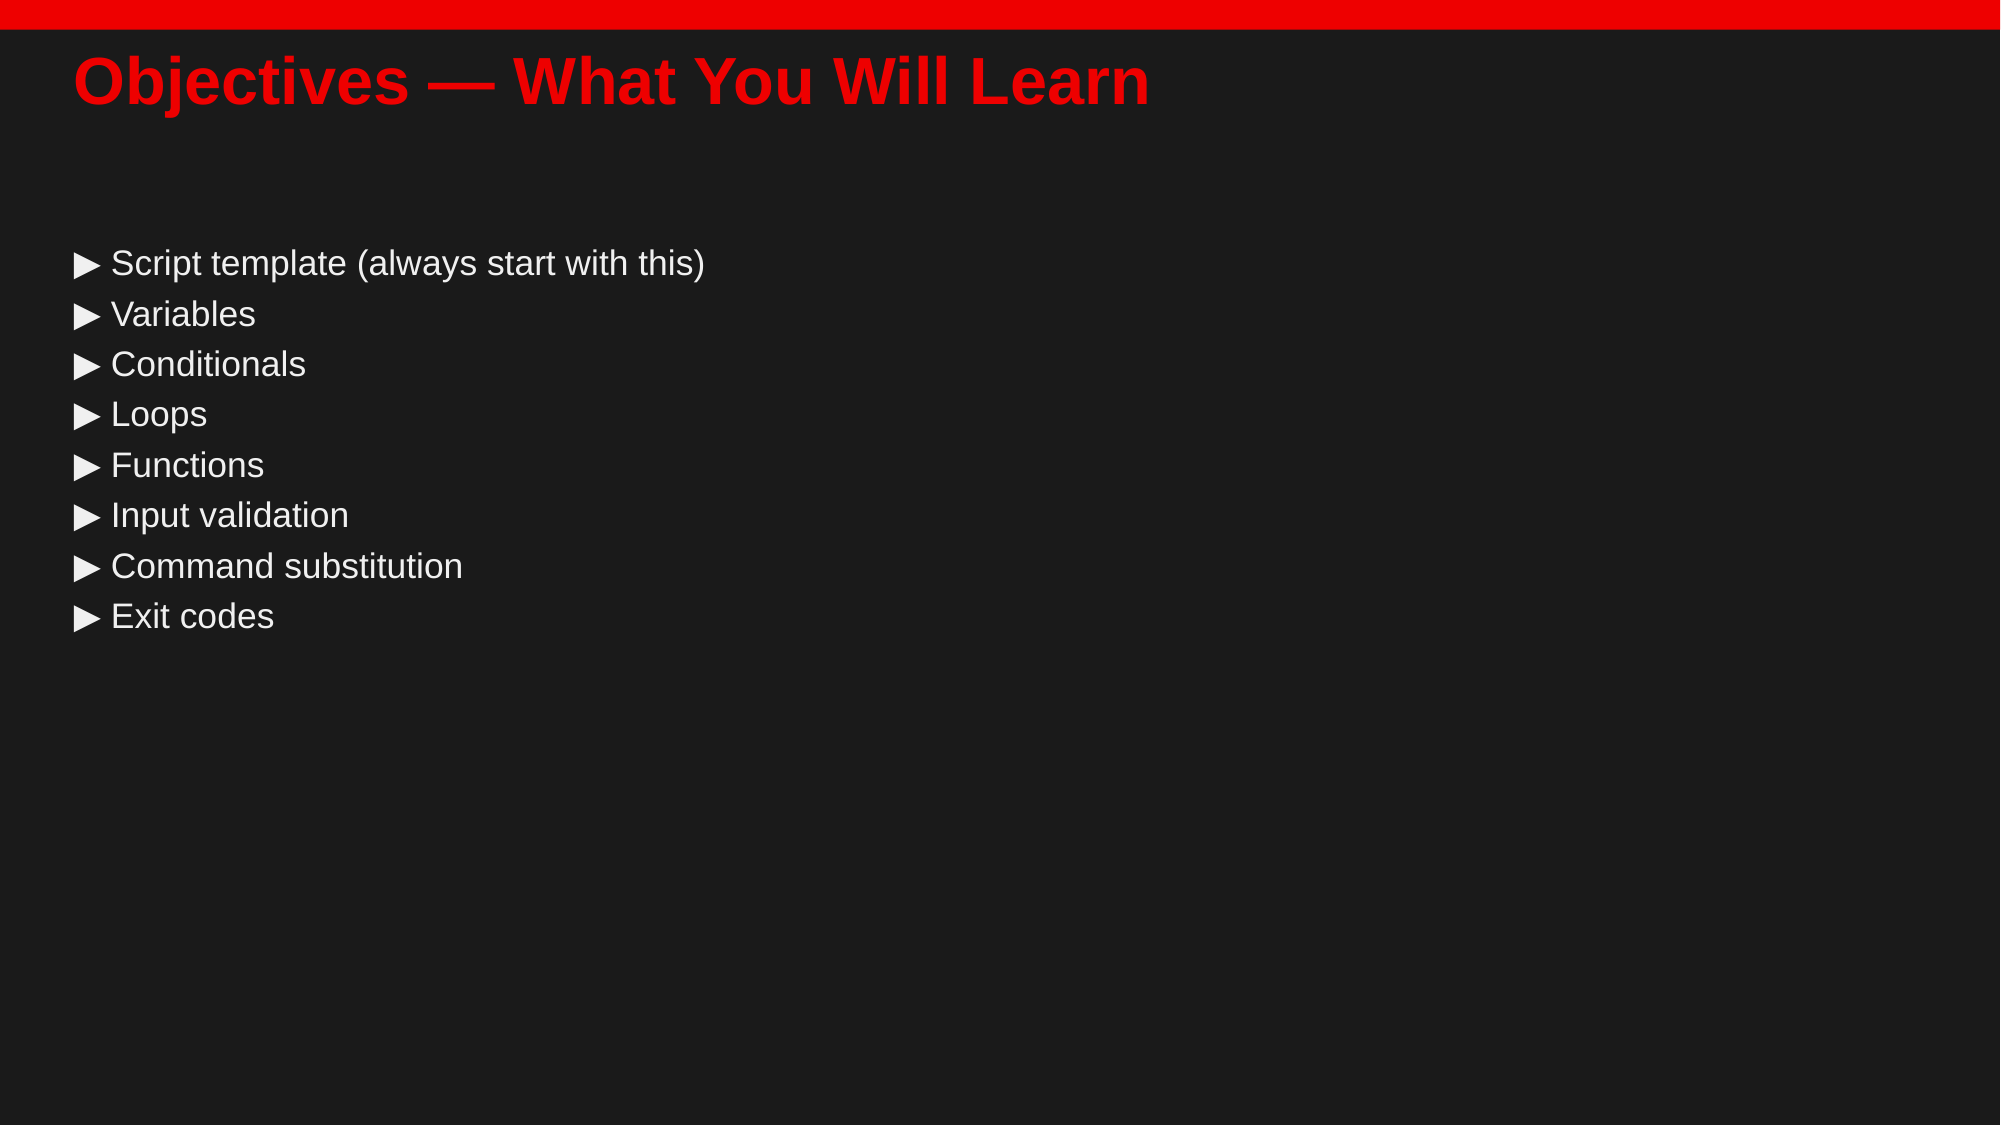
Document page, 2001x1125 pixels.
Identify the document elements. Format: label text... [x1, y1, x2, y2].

text_box ▶ Script template (always start with this) ▶ Variables ▶ Conditionals ▶ Loops ▶ Functions ▶ Input validation ▶ Command substitution ▶ Exit codes [59, 236, 1942, 1037]
text_box [0, 0, 2001, 30]
text_box Objectives — What You Will Learn [59, 36, 1942, 208]
